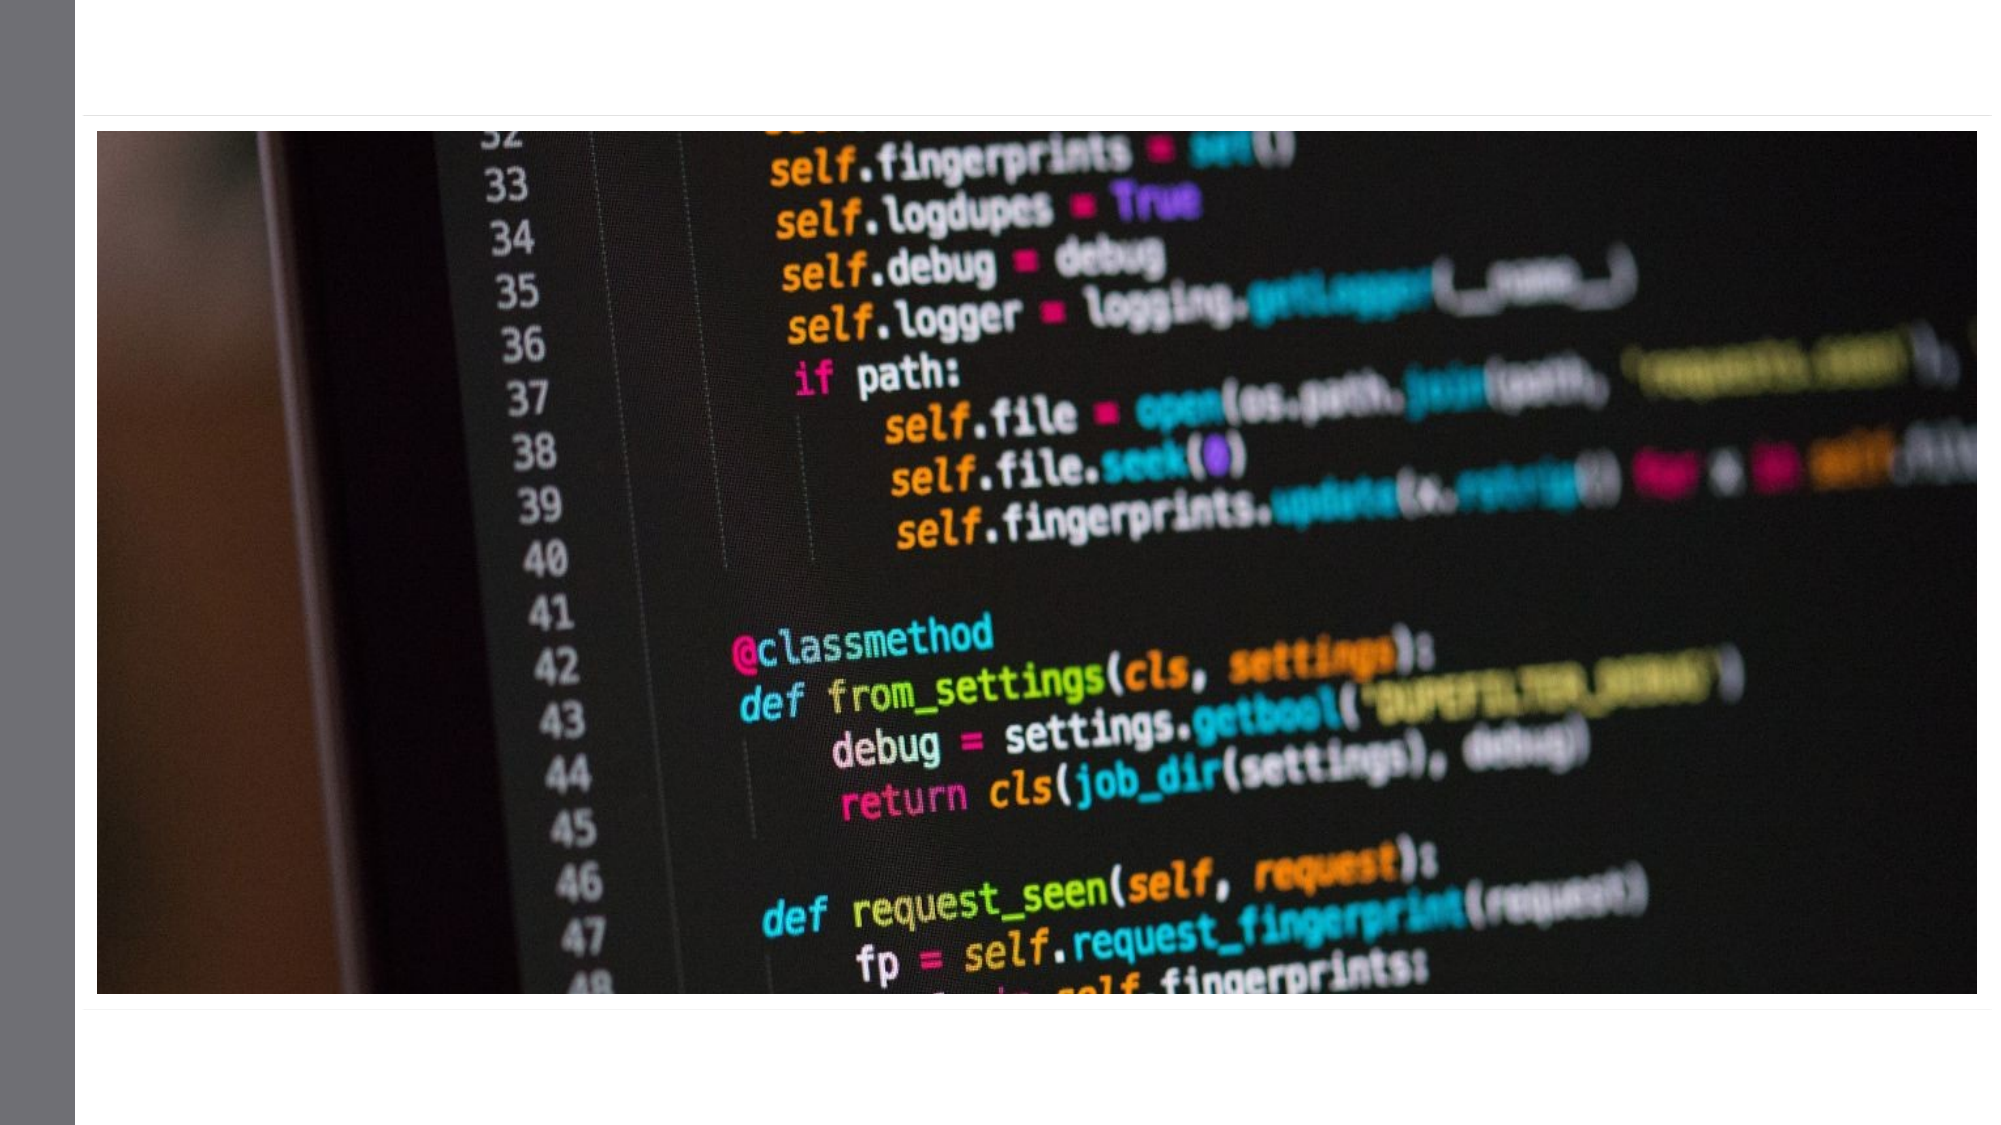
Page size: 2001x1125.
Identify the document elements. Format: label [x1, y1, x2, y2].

picture [96, 130, 1978, 995]
